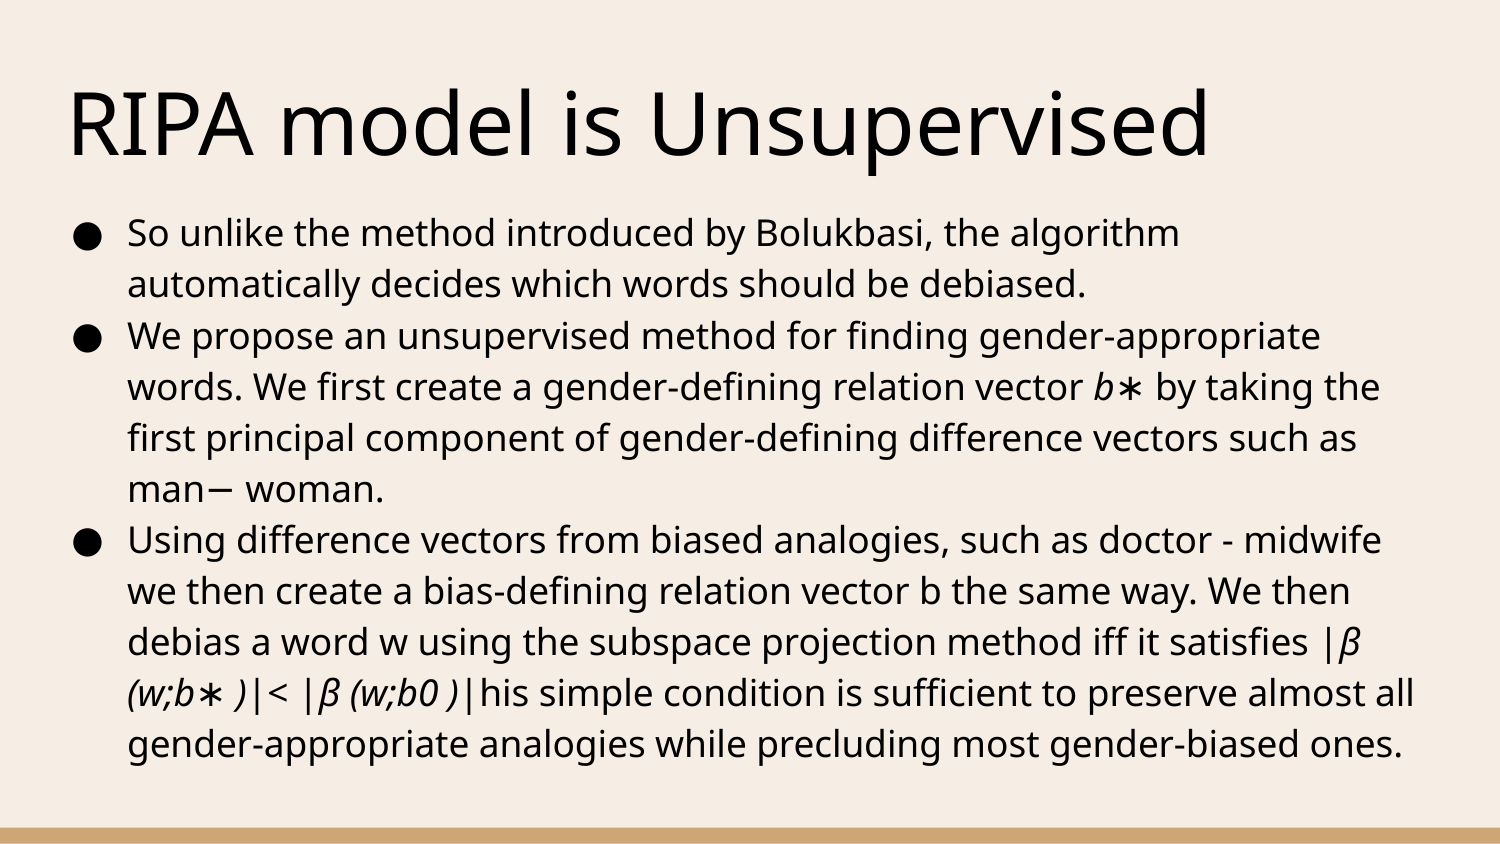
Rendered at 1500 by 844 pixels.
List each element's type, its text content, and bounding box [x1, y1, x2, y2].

list So unlike the method introduced by Bolukbasi, the algorithm automatically decides which words should be debiased. We propose an unsupervised method for finding gender-appropriate words. We first create a gender-defining relation vector b∗ by taking the first principal component of gender-defining difference vectors such as man− woman. Using difference vectors from biased analogies, such as doctor - midwife we then create a bias-defining relation vector b the same way. We then debias a word w using the subspace projection method iff it satisfies |β (w;b∗ )|< |β (w;b0 )|his simple condition is sufficient to preserve almost all gender-appropriate analogies while precluding most gender-biased ones. [37, 188, 1436, 832]
title RIPA model is Unsupervised [51, 51, 1449, 189]
